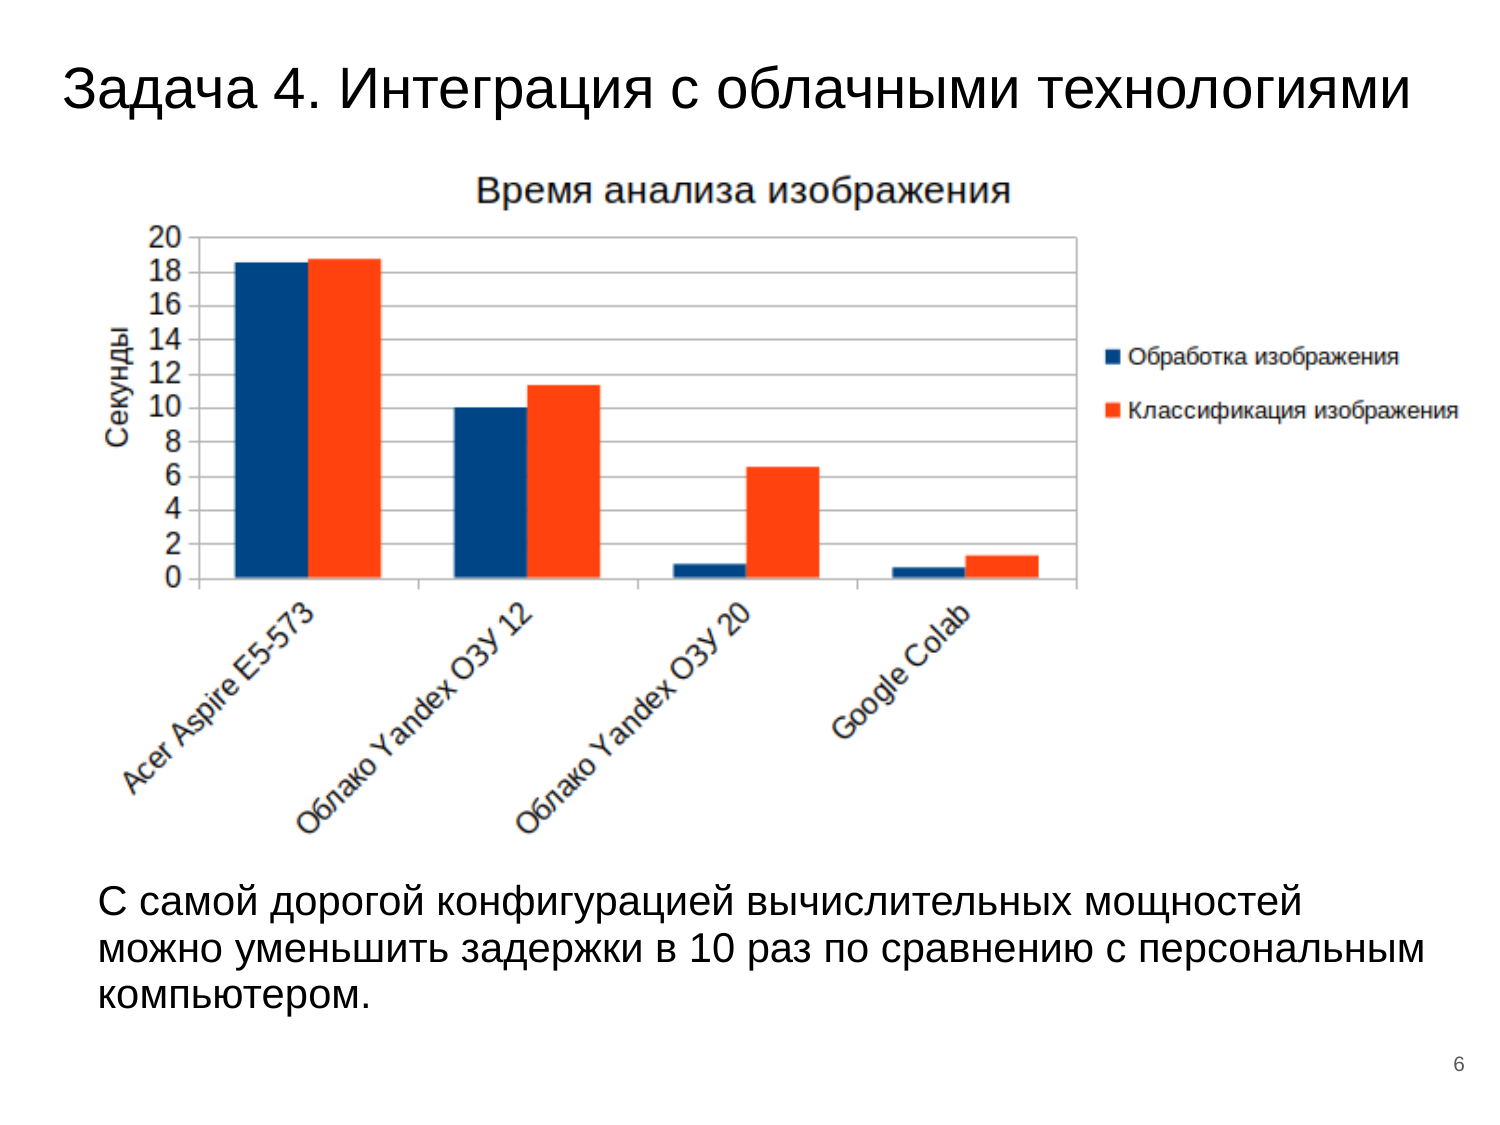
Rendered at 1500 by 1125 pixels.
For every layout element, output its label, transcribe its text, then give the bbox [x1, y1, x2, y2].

slide_number <номер> [1389, 1019, 1480, 1106]
title Задача 4. Интеграция с облачными технологиями [47, 35, 1445, 131]
picture [0, 131, 1489, 875]
text_box С самой дорогой конфигурацией вычислительных мощностей можно уменьшить задержки в 10 раз по сравнению с персональным компьютером. [82, 875, 1441, 1036]
